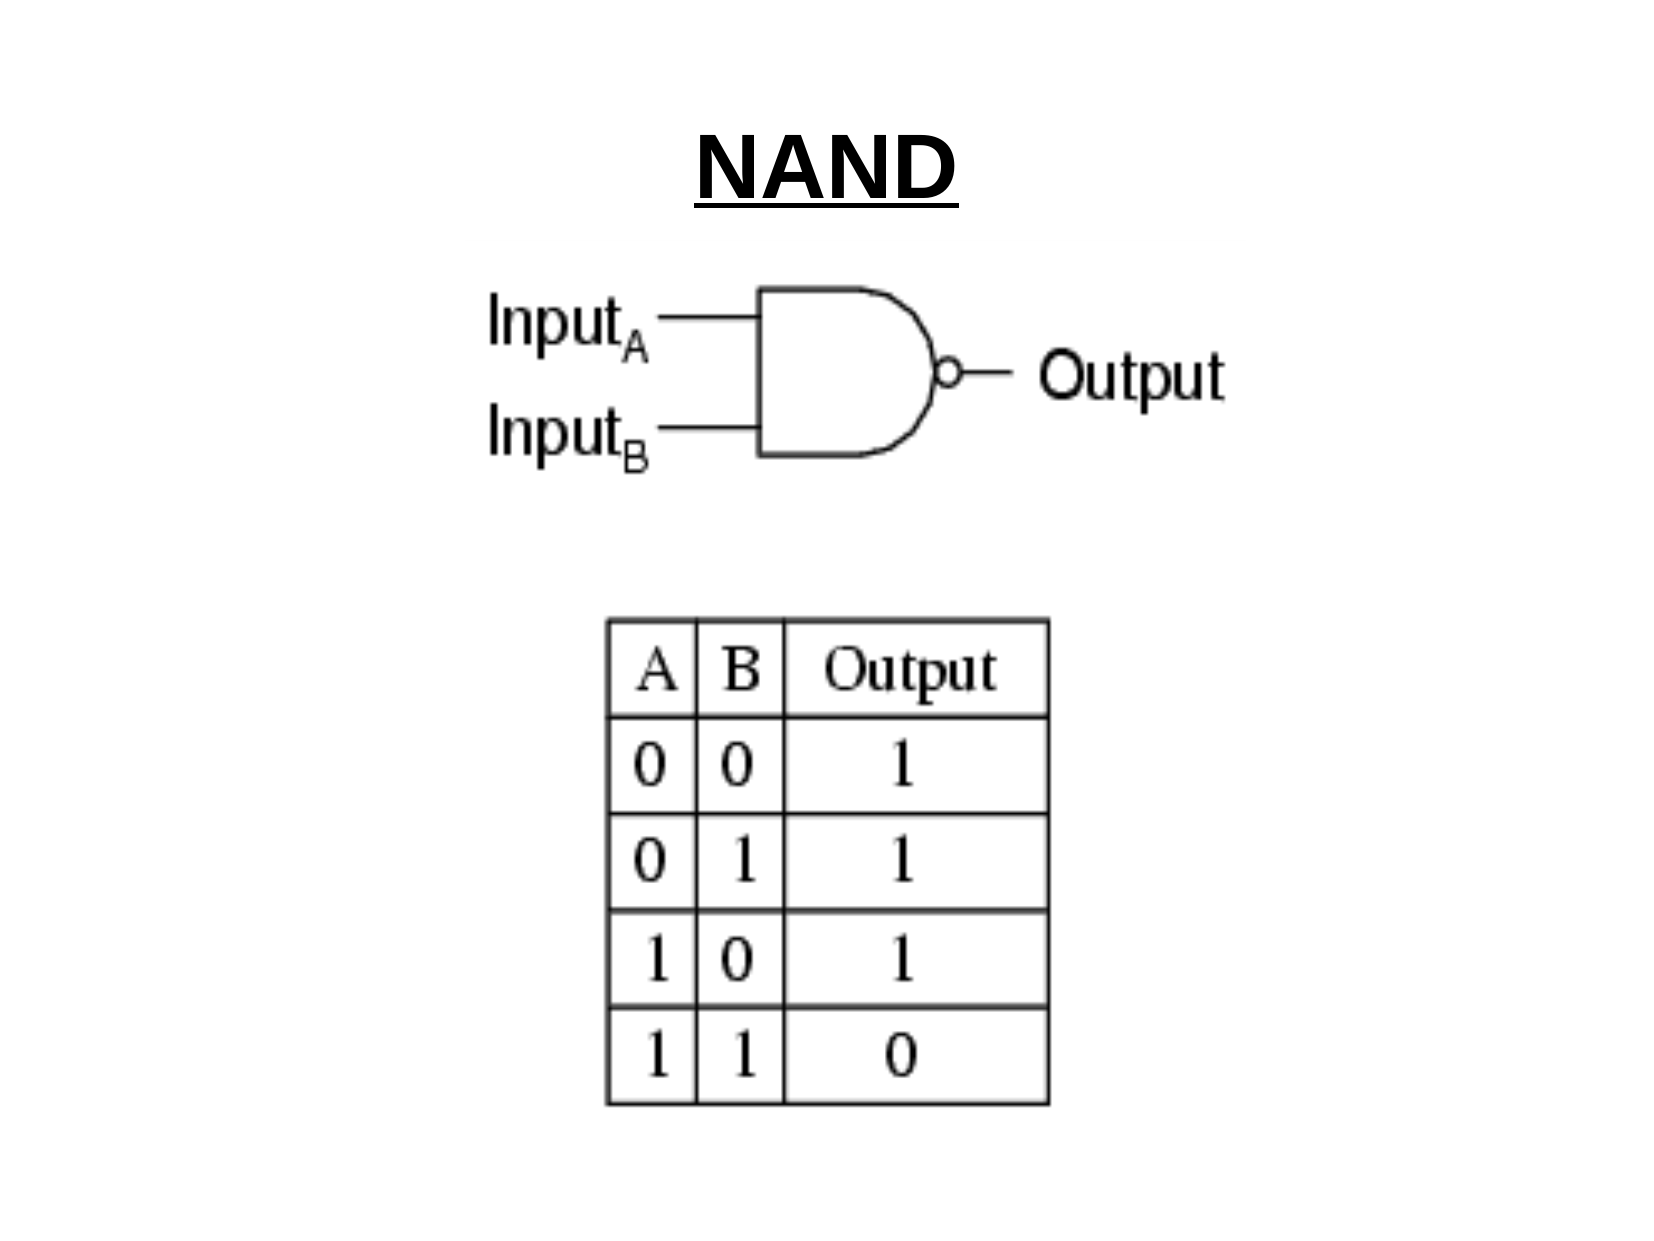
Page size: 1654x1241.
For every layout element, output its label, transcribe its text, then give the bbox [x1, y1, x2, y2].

title NAND [82, 62, 1571, 271]
picture [465, 239, 1246, 1171]
